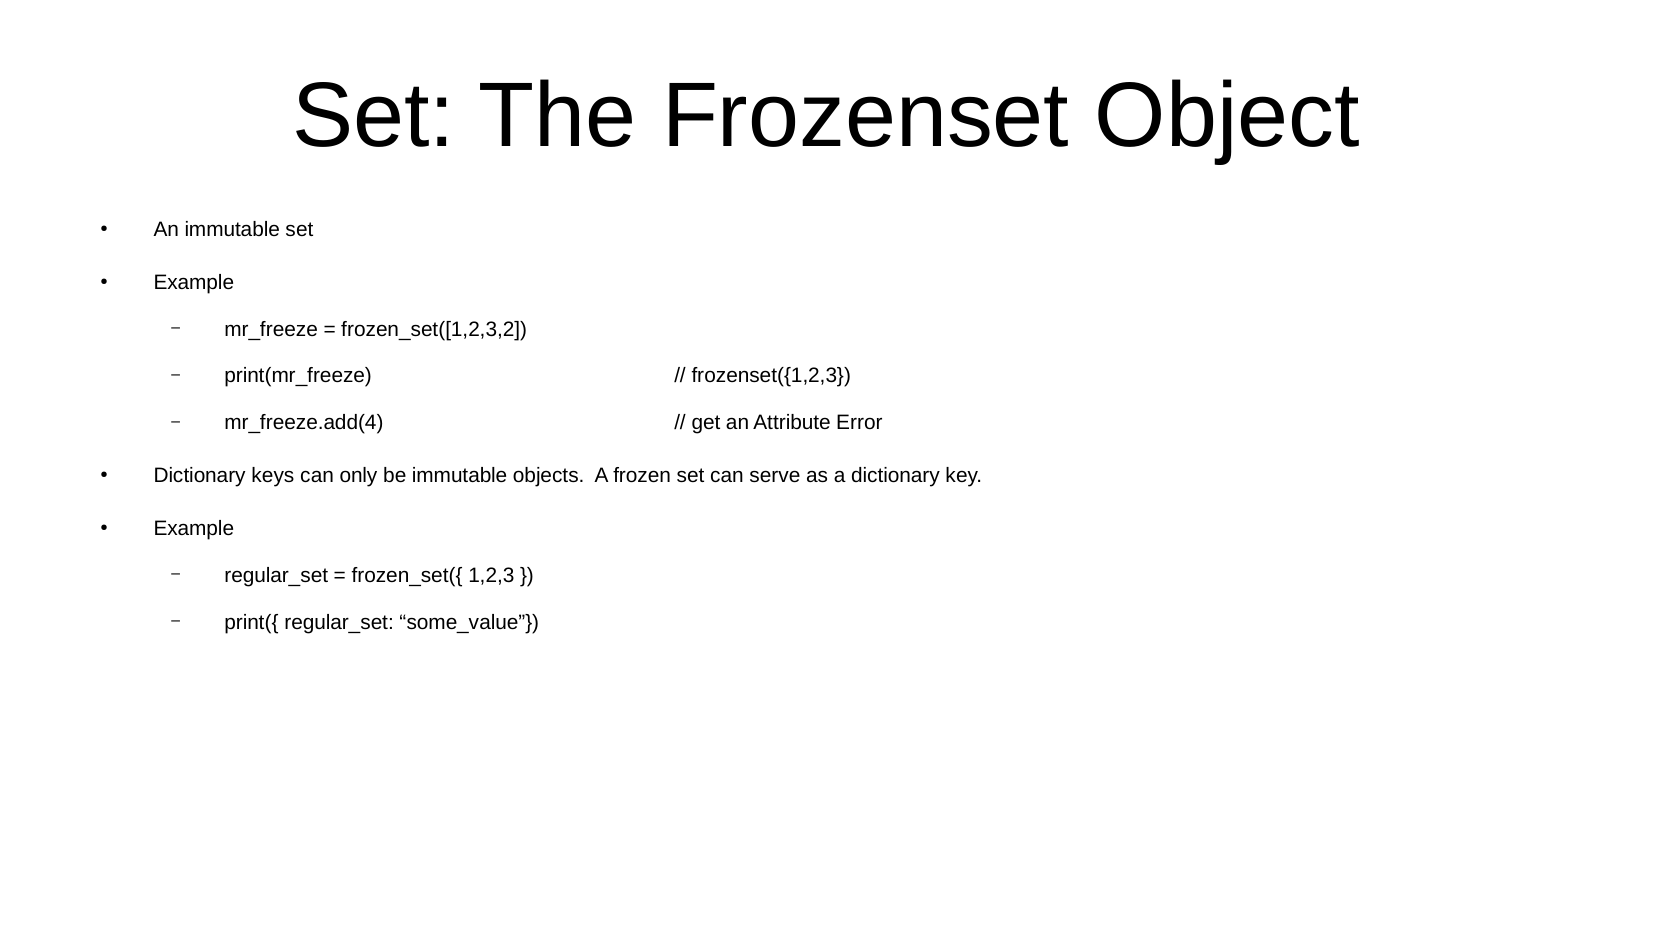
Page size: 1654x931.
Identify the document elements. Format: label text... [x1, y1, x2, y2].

title Set: The Frozenset Object [82, 37, 1571, 193]
list An immutable set Example mr_freeze = frozen_set([1,2,3,2]) print(mr_freeze) // frozenset({1,2,3}) mr_freeze.add(4) // get an Attribute Error Dictionary keys can only be immutable objects. A frozen set can serve as a dictionary key. Example regular_set = frozen_set({ 1,2,3 }) print({ regular_set: “some_value”}) [82, 217, 1606, 901]
